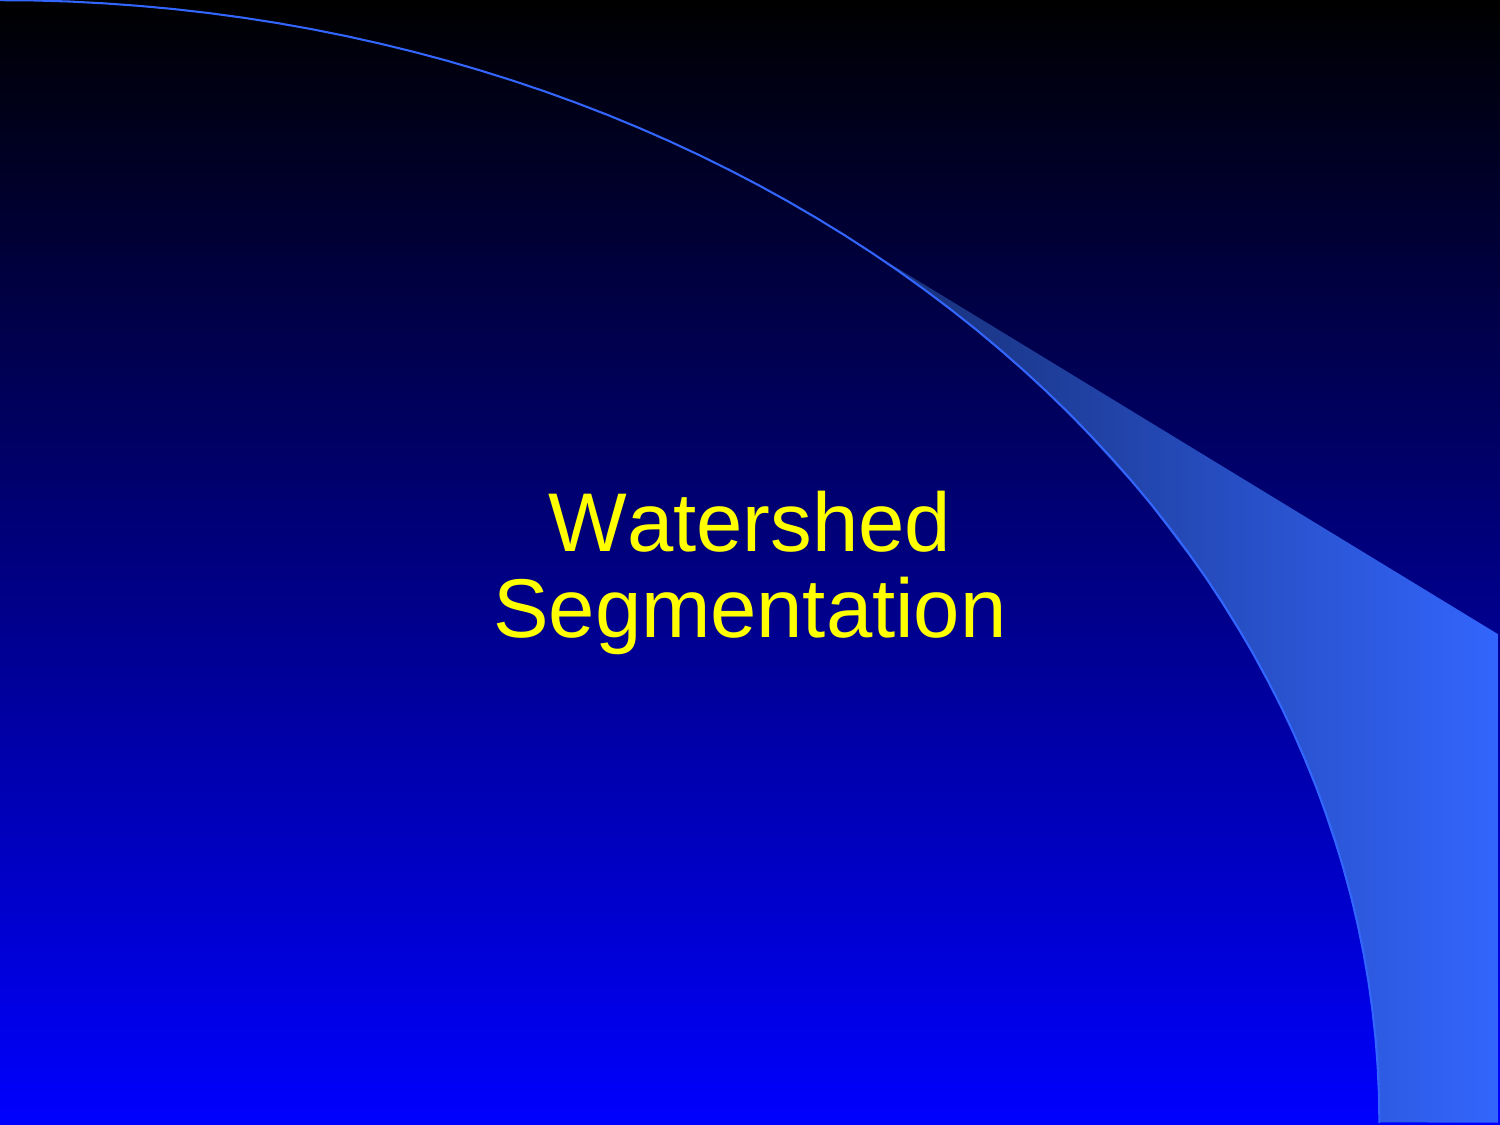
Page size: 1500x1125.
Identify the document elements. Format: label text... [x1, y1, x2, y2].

title Watershed Segmentation [112, 471, 1388, 667]
